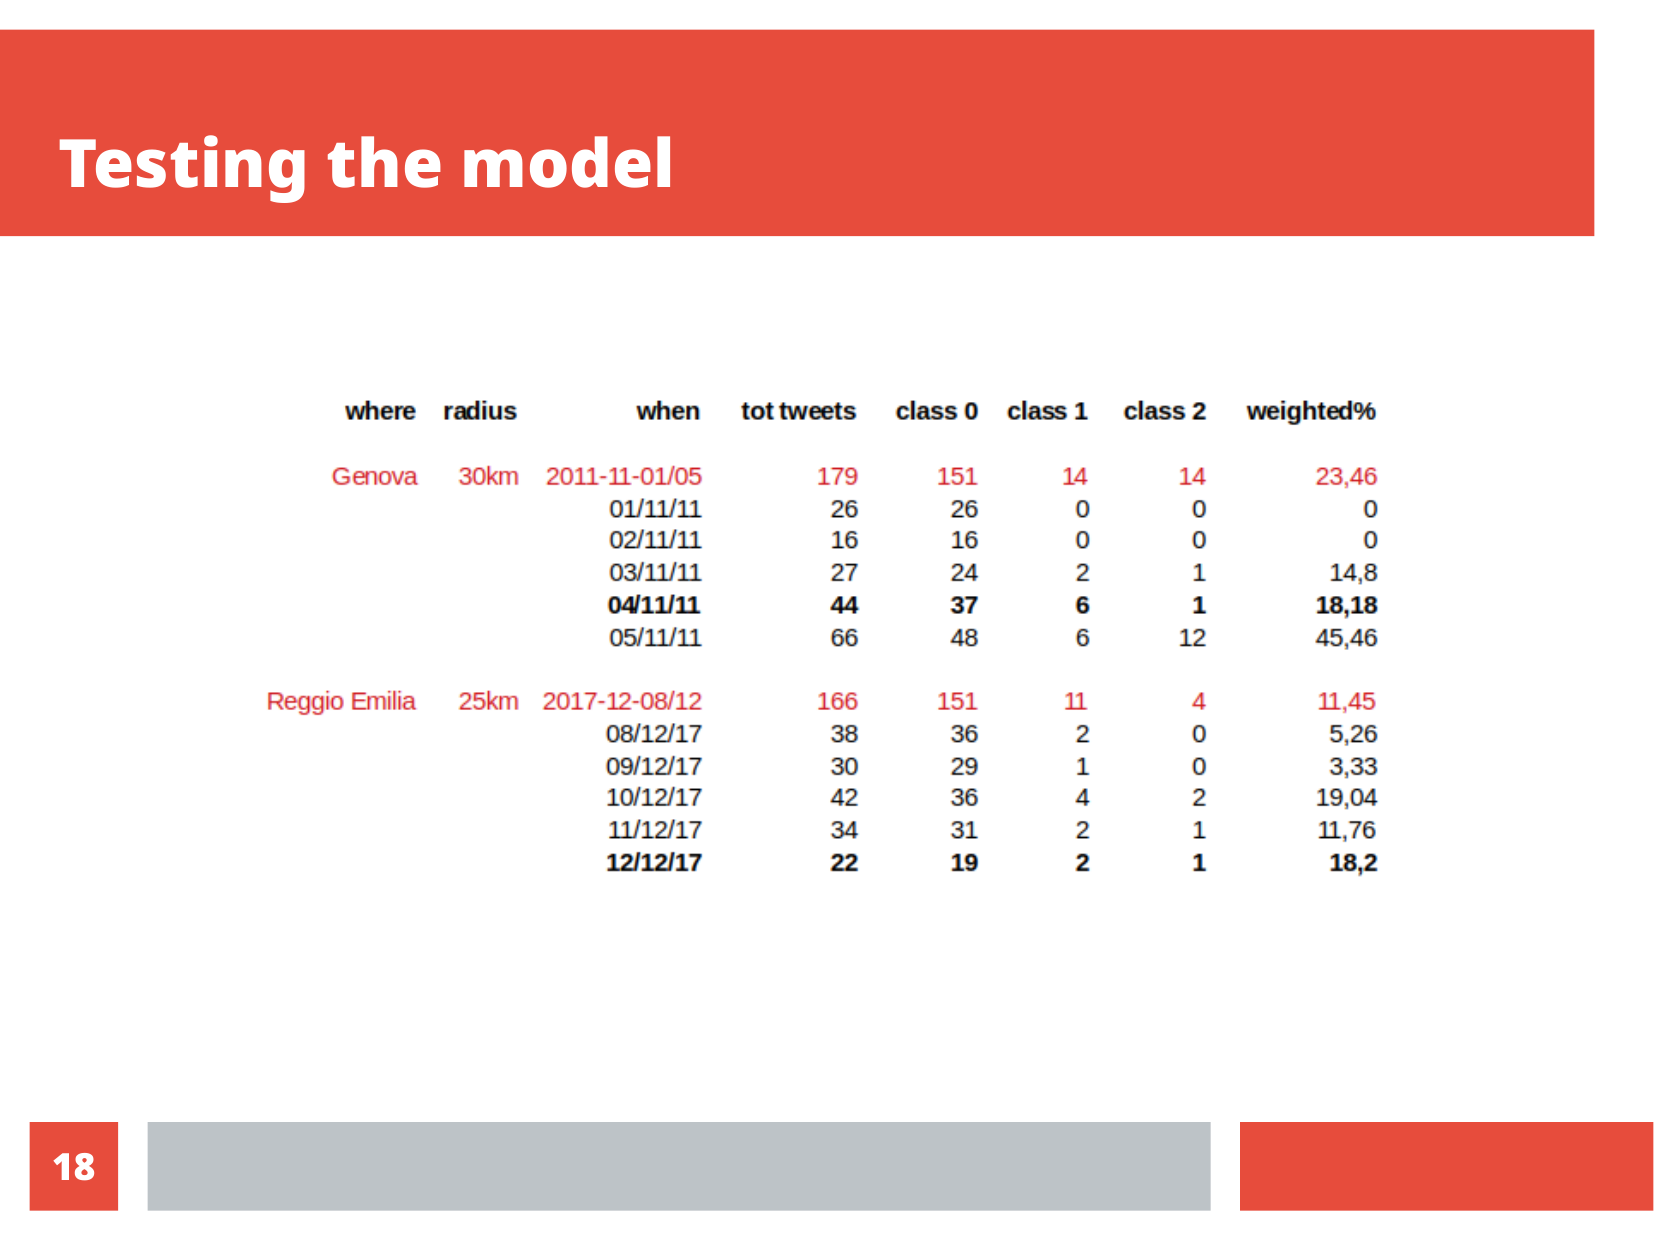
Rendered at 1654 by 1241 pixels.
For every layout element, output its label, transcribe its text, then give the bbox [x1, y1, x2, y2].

picture [236, 377, 1441, 916]
title Testing the model [59, 59, 1595, 207]
